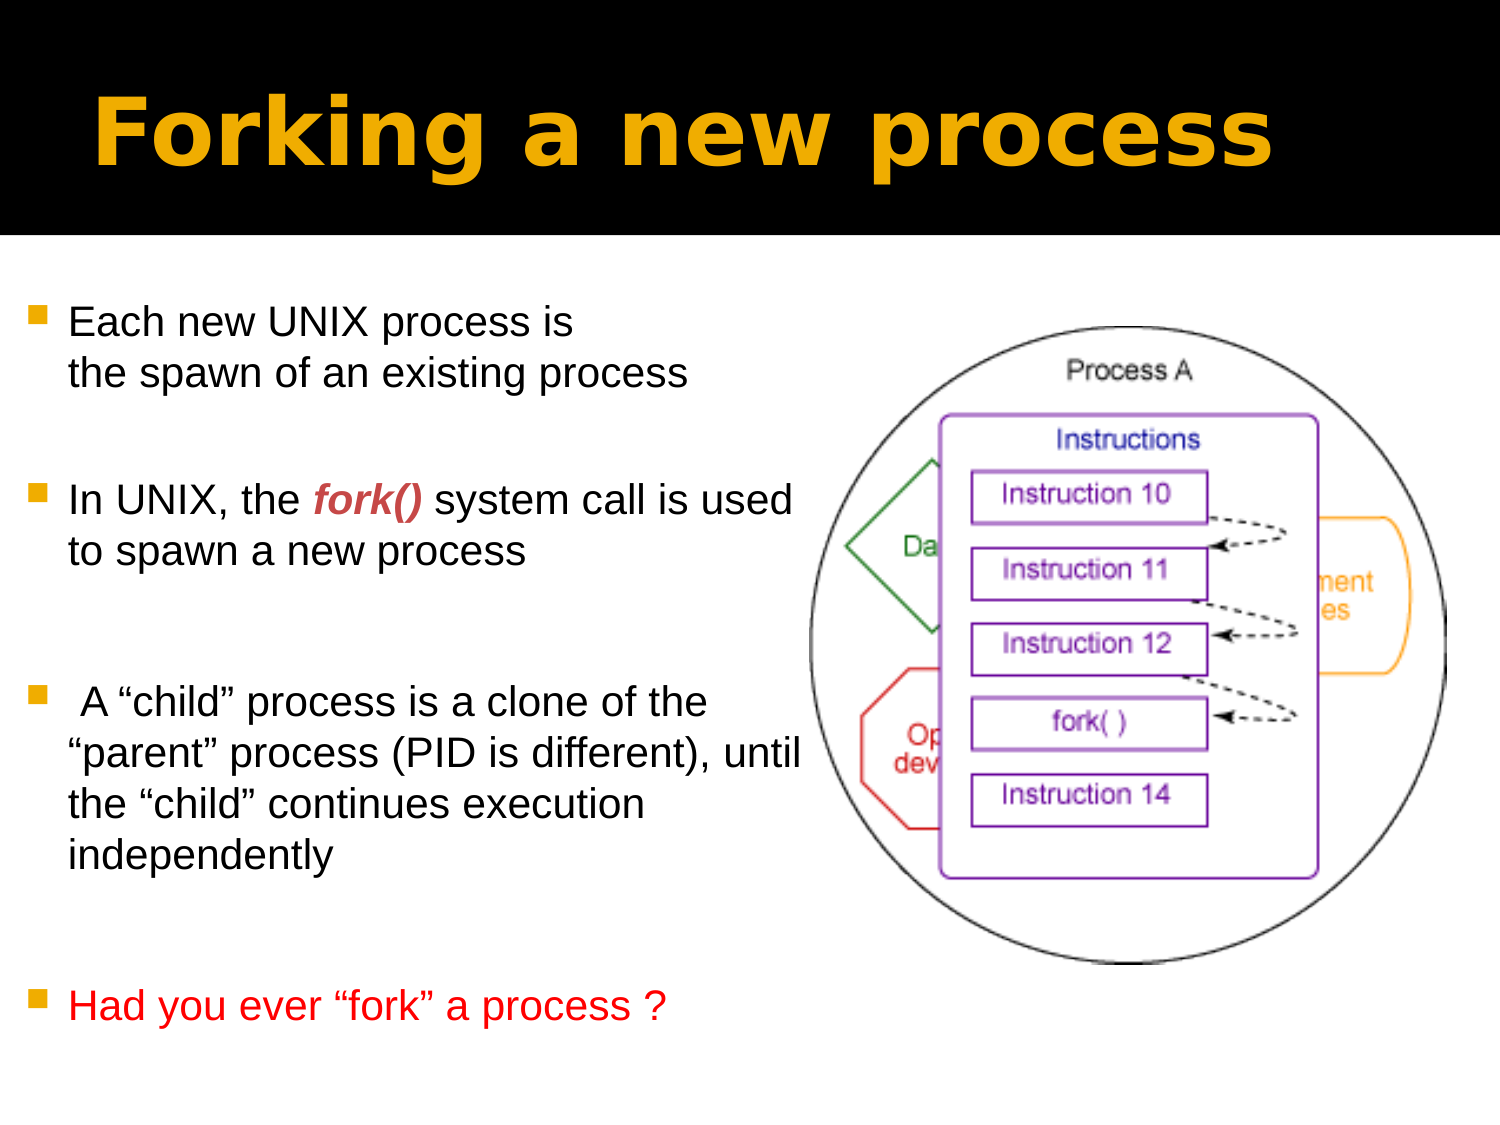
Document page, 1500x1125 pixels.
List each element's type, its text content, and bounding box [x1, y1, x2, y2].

list Each new UNIX process is the spawn of an existing process In UNIX, the fork() system call is used to spawn a new process A “child” process is a clone of the “parent” process (PID is different), until the “child” continues execution independently Had you ever “fork” a process ? [0, 278, 829, 1038]
title Forking a new process [75, 25, 1425, 231]
picture [809, 326, 1447, 965]
